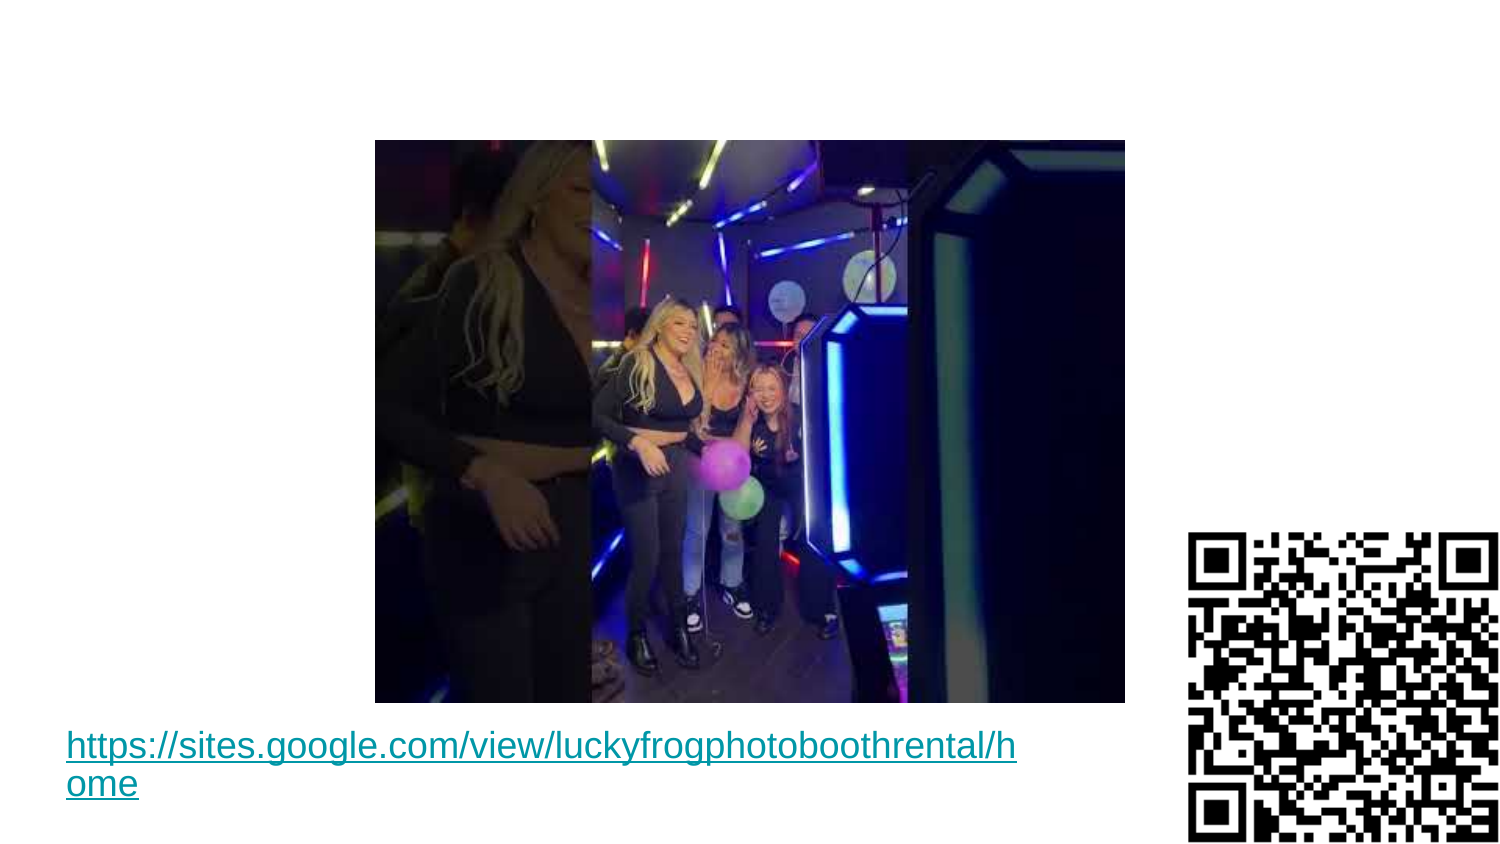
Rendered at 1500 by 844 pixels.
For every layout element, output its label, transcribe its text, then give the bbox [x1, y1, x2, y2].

list https://sites.google.com/view/luckyfrogphotoboothrental/home [51, 694, 1036, 794]
picture [1187, 531, 1500, 844]
picture [375, 140, 1125, 704]
